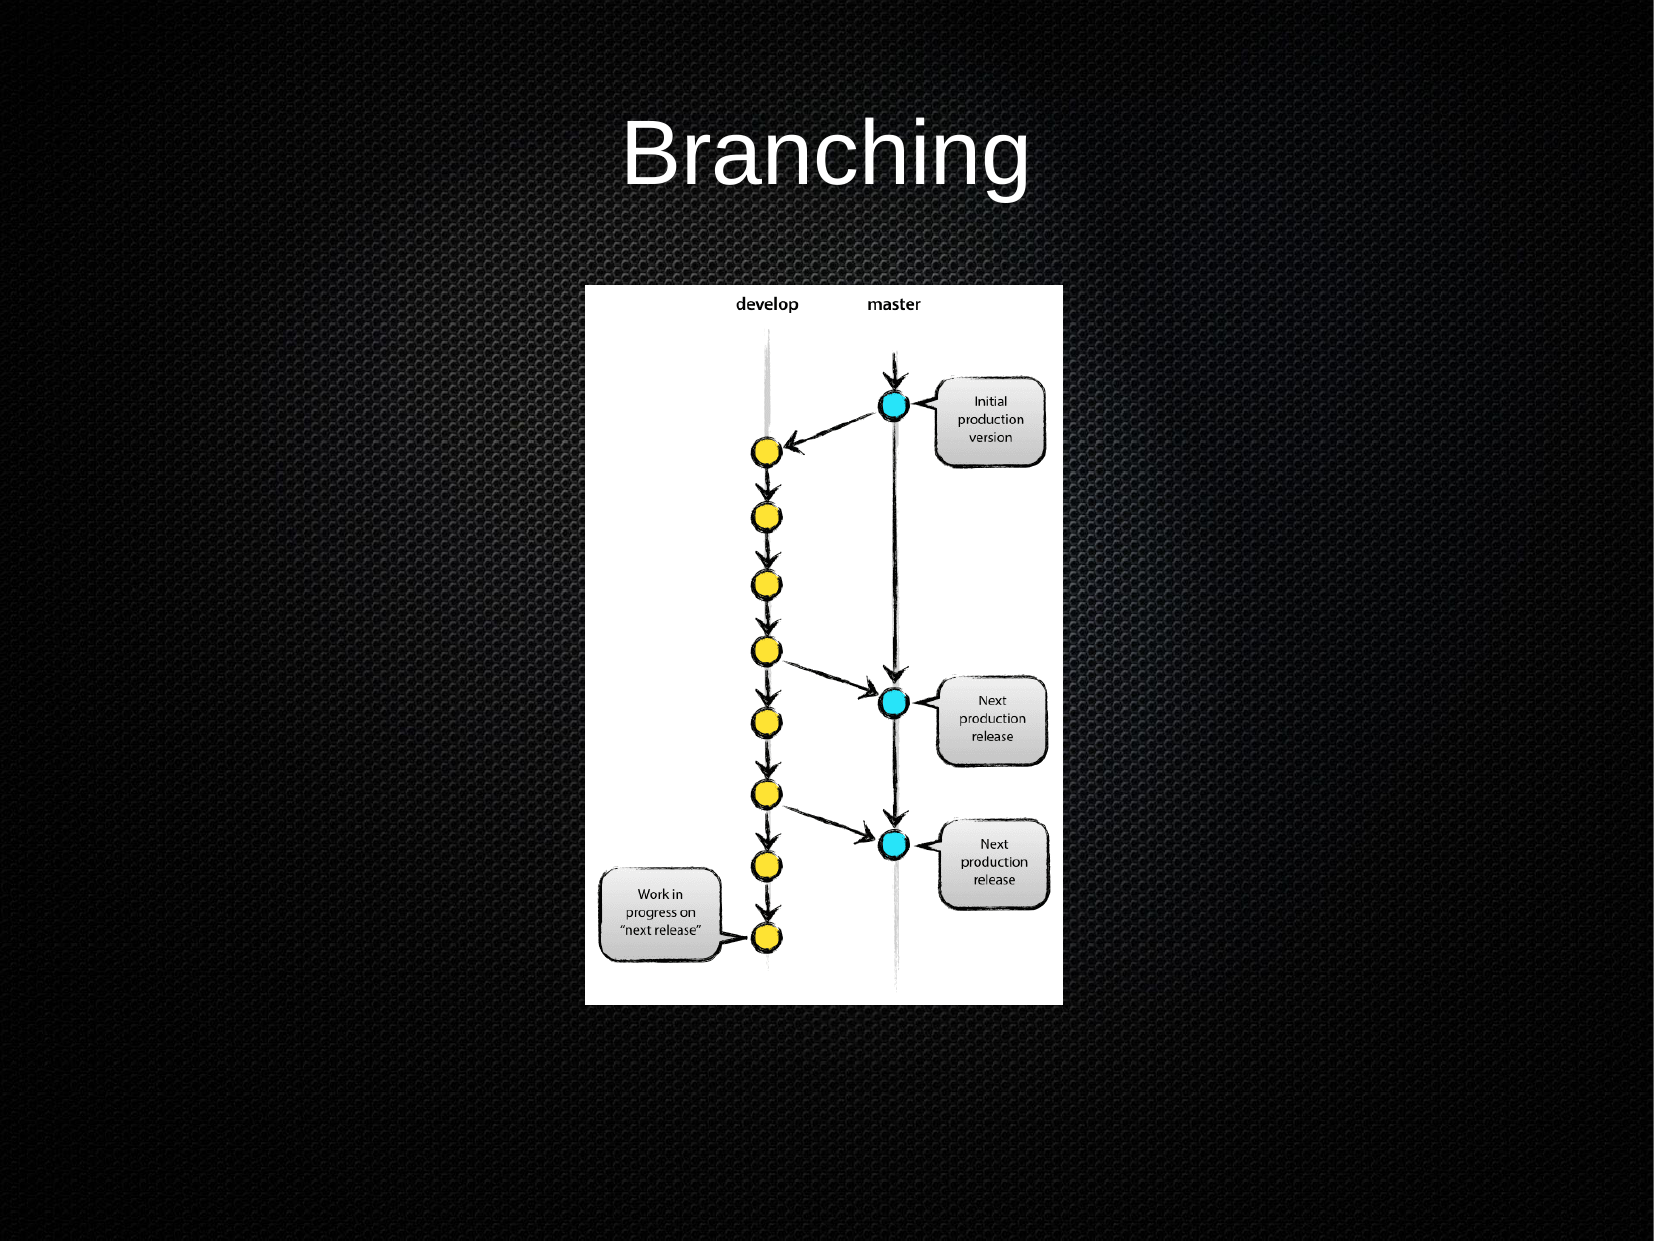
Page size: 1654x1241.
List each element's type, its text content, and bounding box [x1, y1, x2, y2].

picture [0, 0, 1654, 1241]
title Branching [82, 49, 1571, 257]
